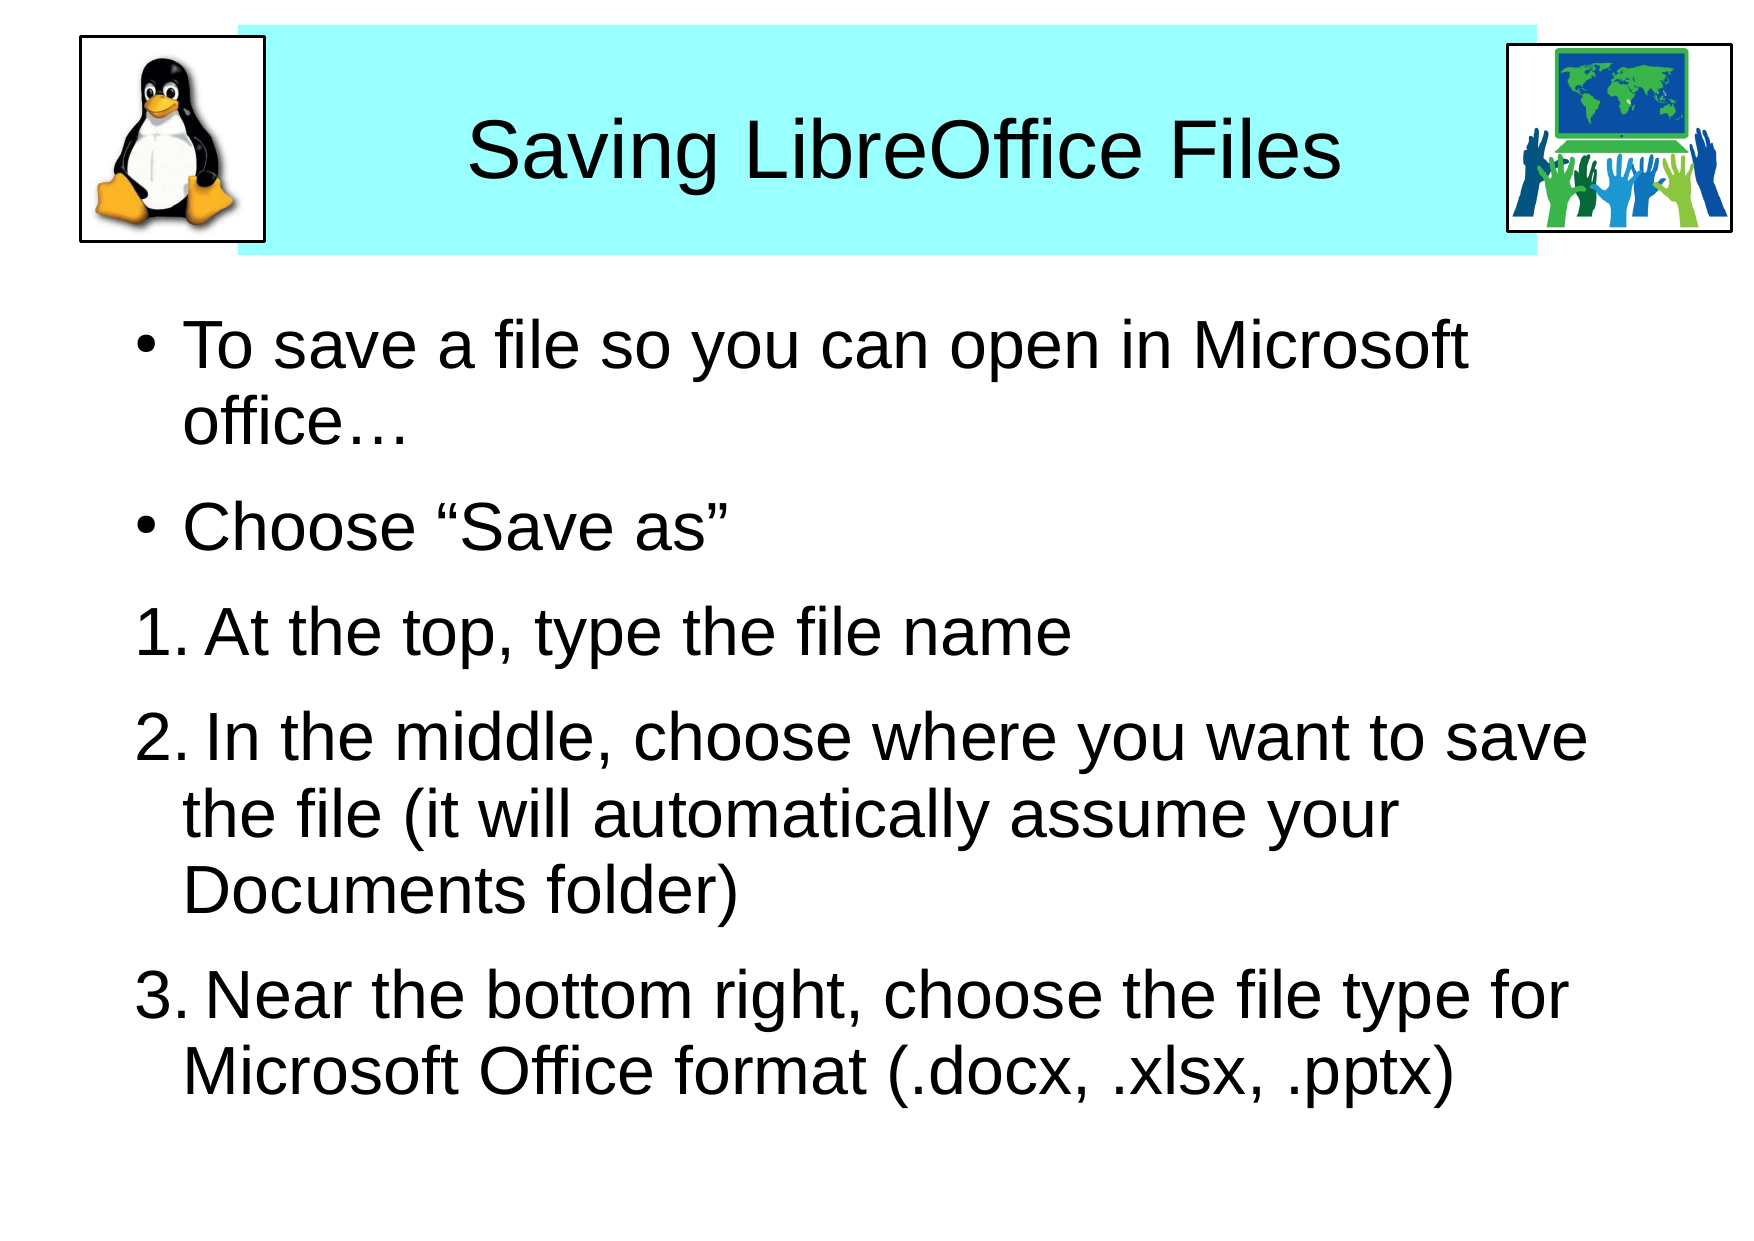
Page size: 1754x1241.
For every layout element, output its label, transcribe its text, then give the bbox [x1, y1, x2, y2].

picture [82, 38, 263, 240]
title Saving LibreOffice Files [294, 47, 1516, 252]
picture [1509, 46, 1730, 230]
list To save a file so you can open in Microsoft office… Choose “Save as” At the top, type the file name In the middle, choose where you want to save the file (it will automatically assume your Documents folder) Near the bottom right, choose the file type for Microsoft Office format (.docx, .xlsx, .pptx) [118, 306, 1604, 1117]
